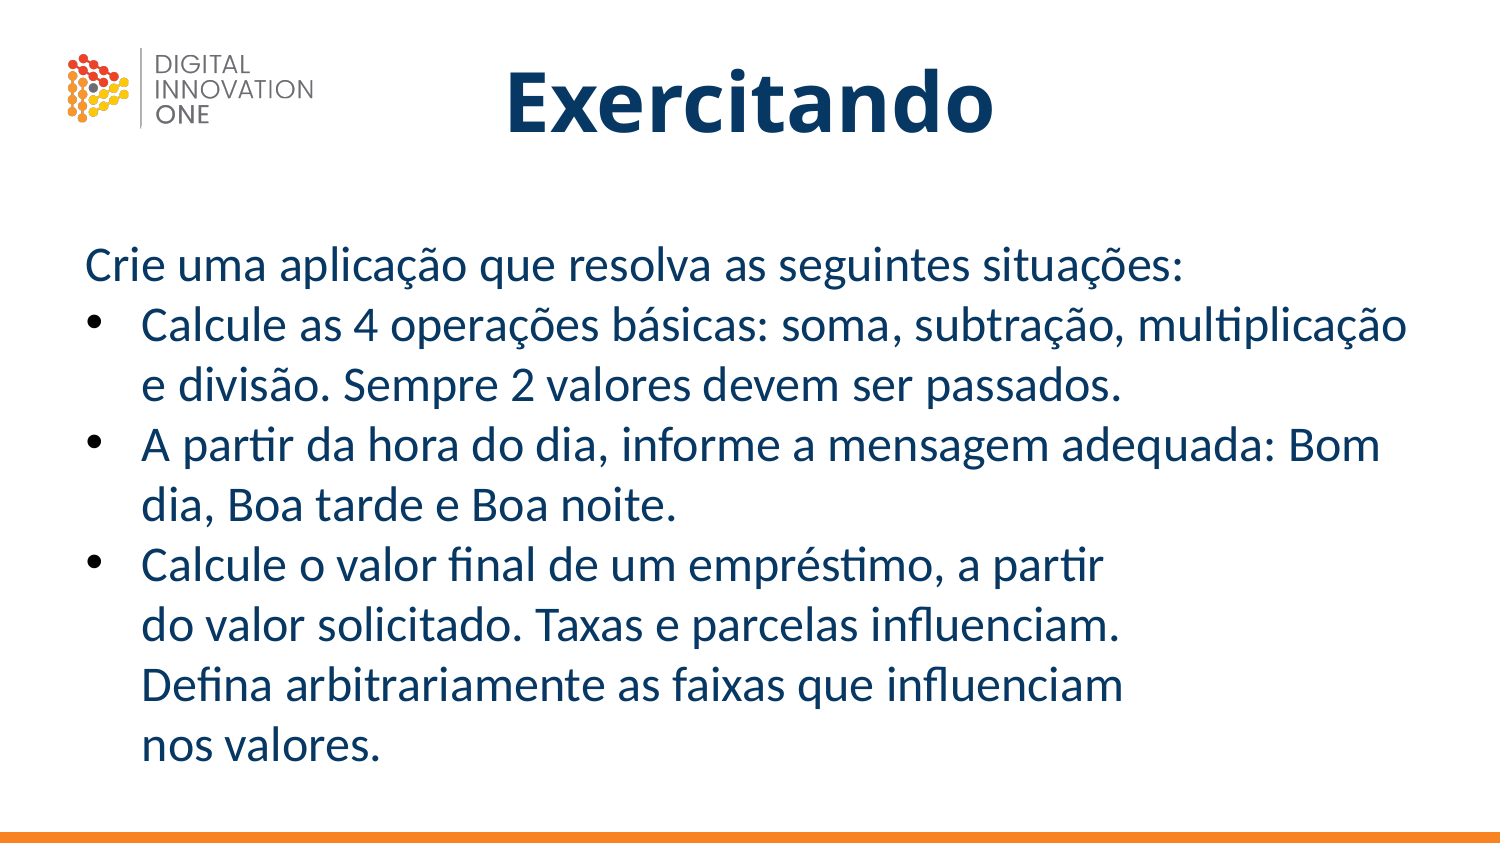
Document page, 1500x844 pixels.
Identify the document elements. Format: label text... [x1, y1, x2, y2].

text_box Crie uma aplicação que resolva as seguintes situações: Calcule as 4 operações básicas: soma, subtração, multiplicação e divisão. Sempre 2 valores devem ser passados. A partir da hora do dia, informe a mensagem adequada: Bom dia, Boa tarde e Boa noite. Calcule o valor final de um empréstimo, a partir do valor solicitado. Taxas e parcelas influenciam. Defina arbitrariamente as faixas que influenciam nos valores. [58, 216, 1449, 717]
picture [51, 39, 330, 137]
subtitle Exercitando [51, 50, 1449, 148]
text_box [0, 832, 1500, 843]
